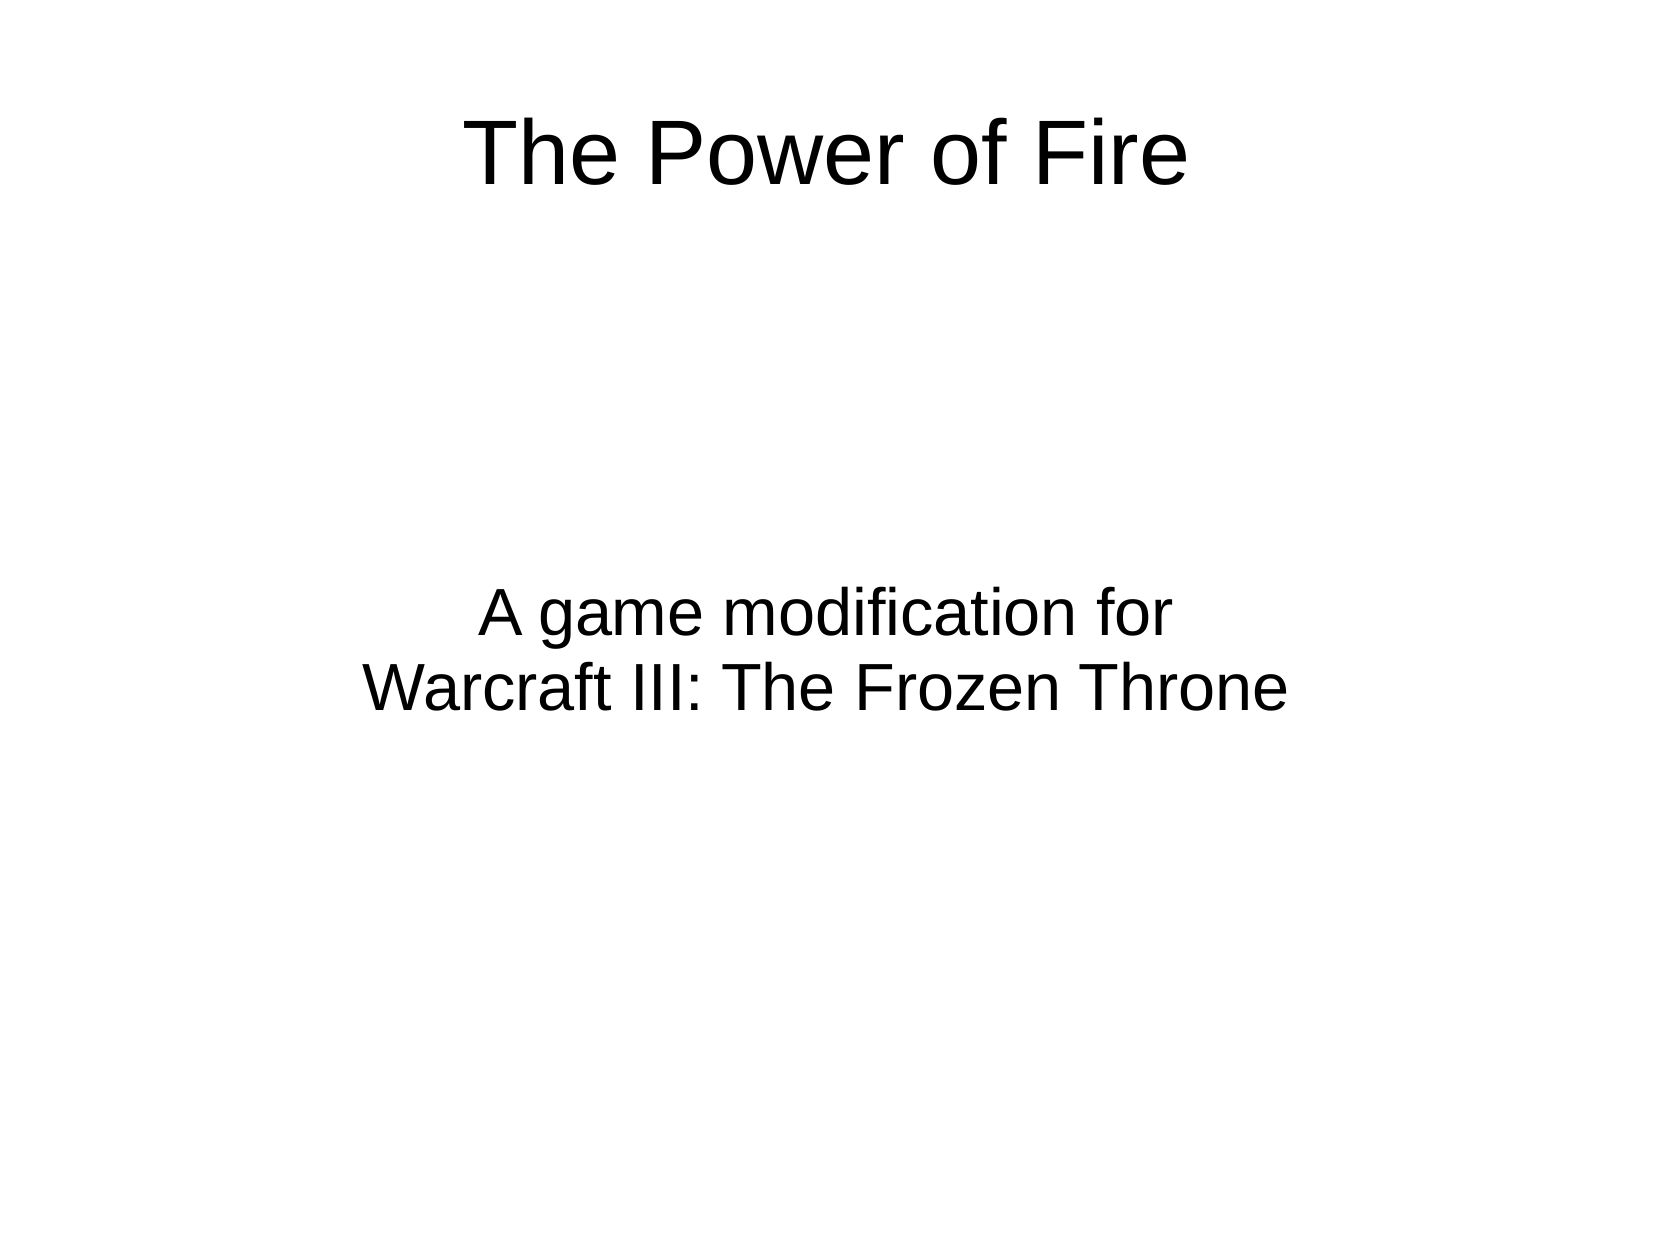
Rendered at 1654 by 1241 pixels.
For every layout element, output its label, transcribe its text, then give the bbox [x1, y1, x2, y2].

title The Power of Fire [82, 49, 1571, 257]
subtitle A game modification for Warcraft III: The Frozen Throne [82, 290, 1571, 1010]
